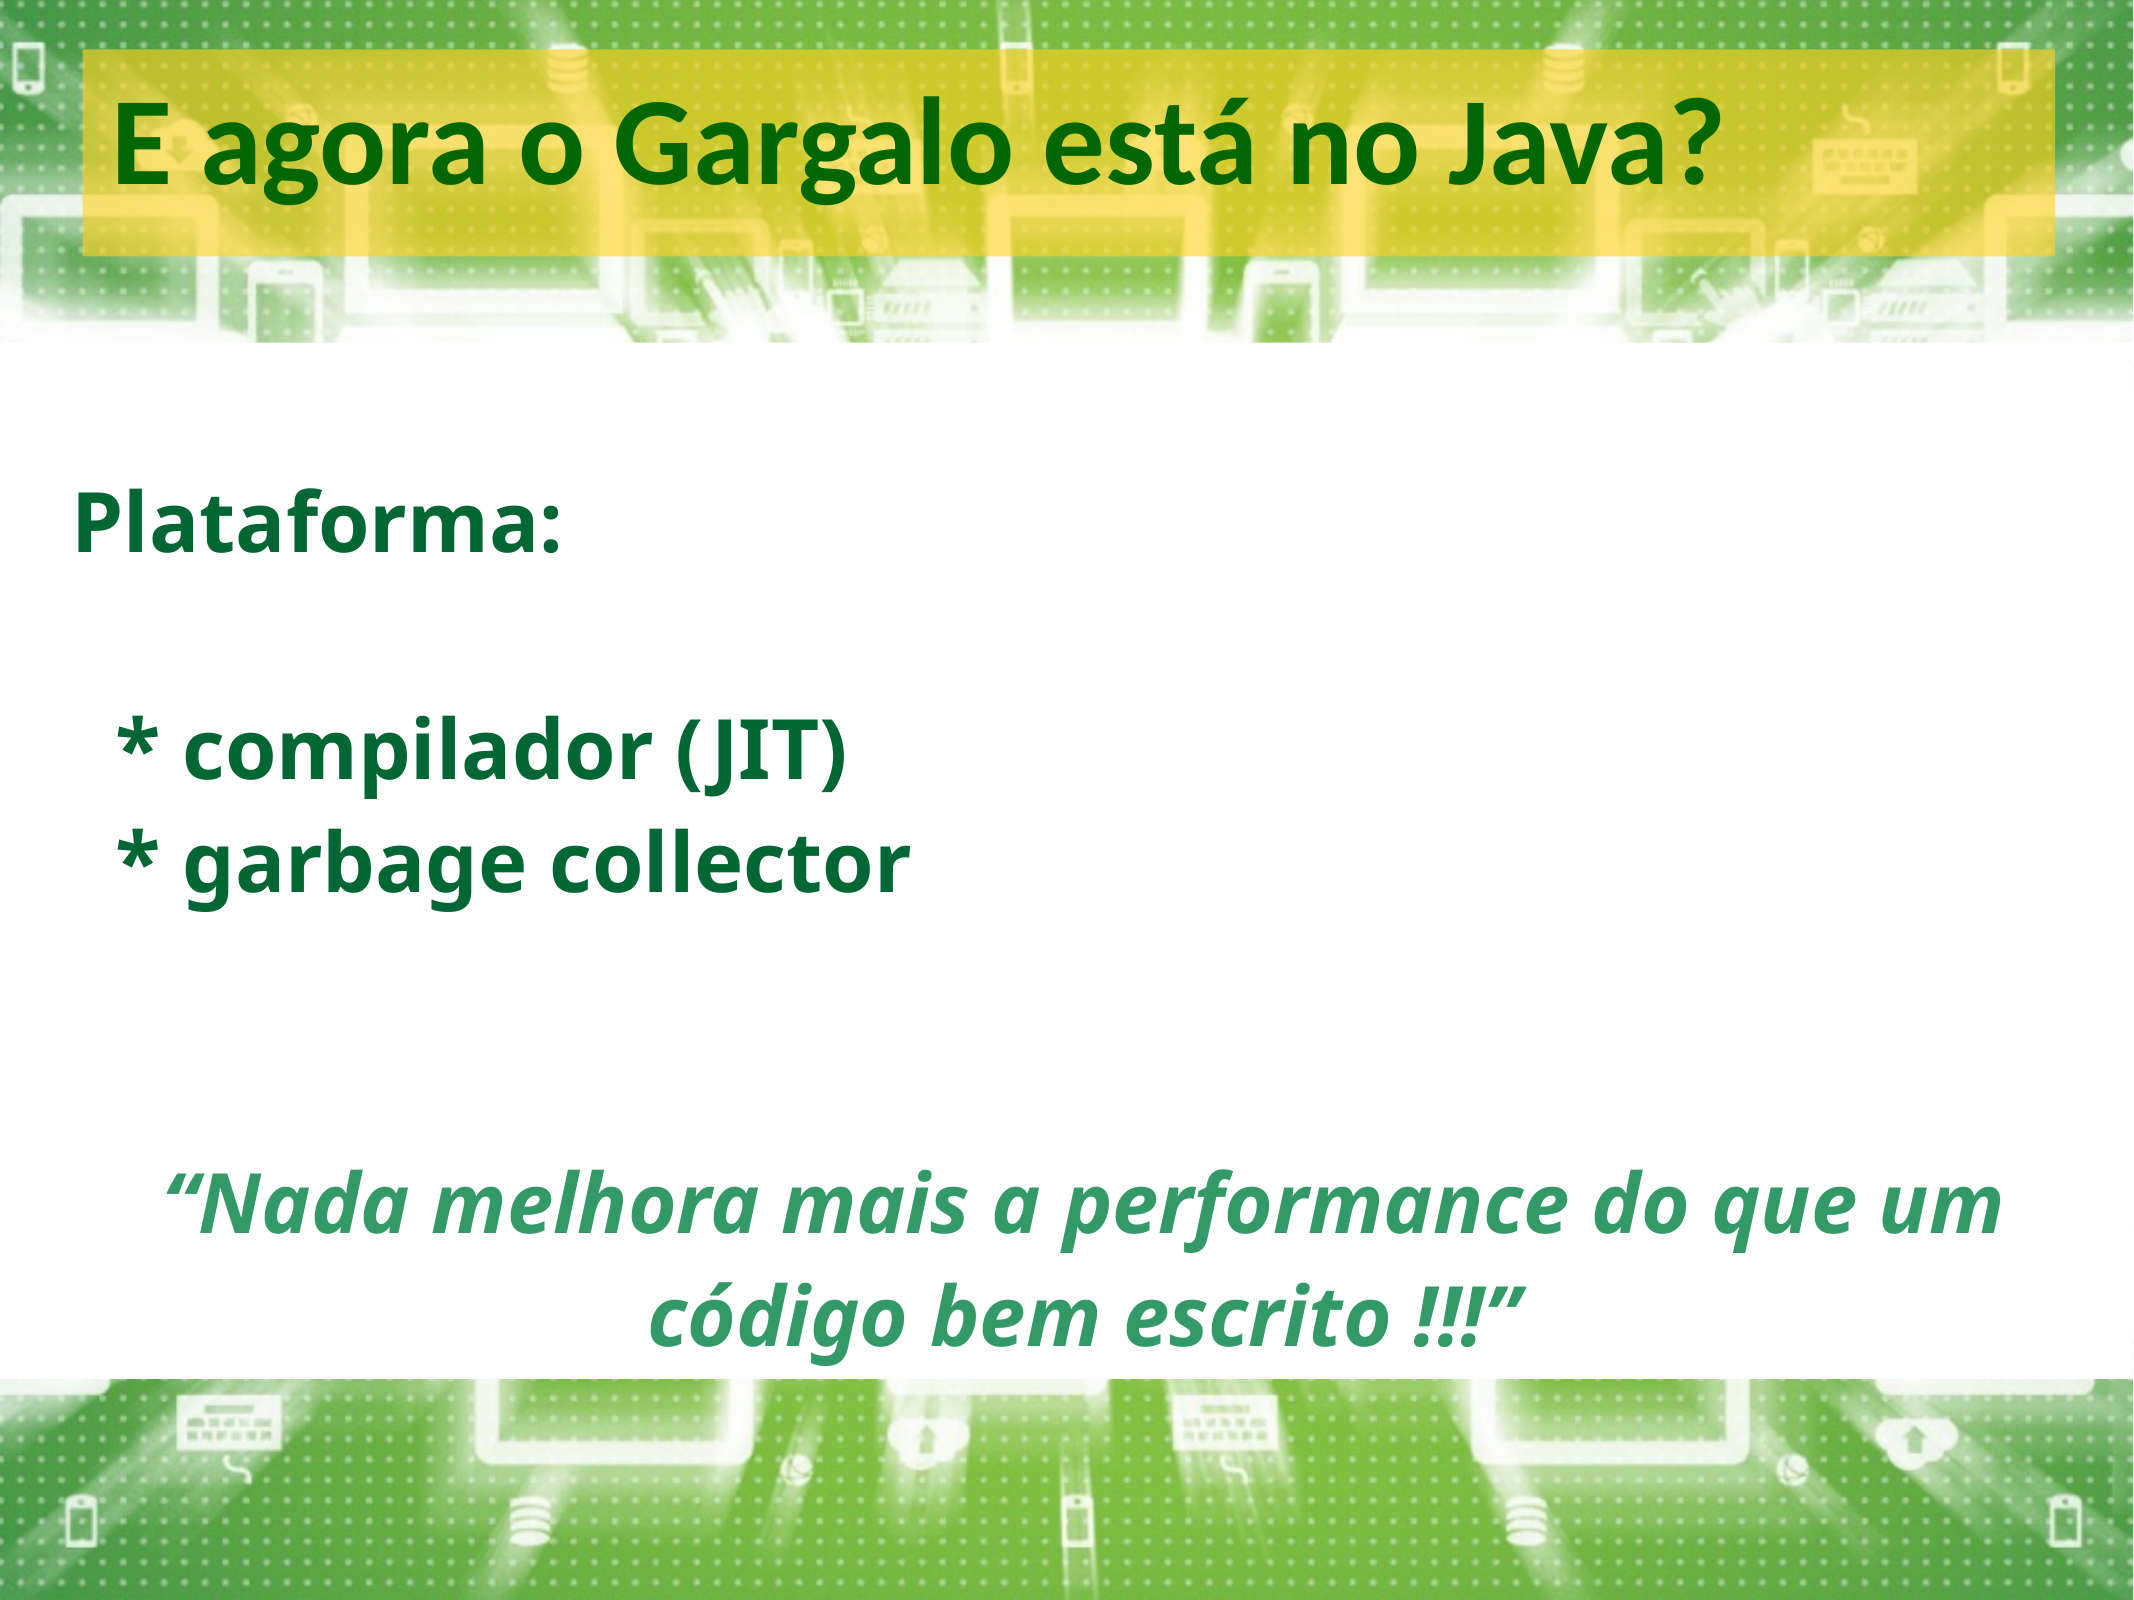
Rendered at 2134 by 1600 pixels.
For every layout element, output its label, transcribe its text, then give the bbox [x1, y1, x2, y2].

text_box Plataforma: * compilador (JIT) * garbage collector “Nada melhora mais a performance do que um código bem escrito !!!” [0, 342, 2134, 1269]
picture [0, 0, 2134, 342]
picture [0, 1379, 2134, 1600]
title E agora o Gargalo está no Java? [82, 49, 2056, 257]
